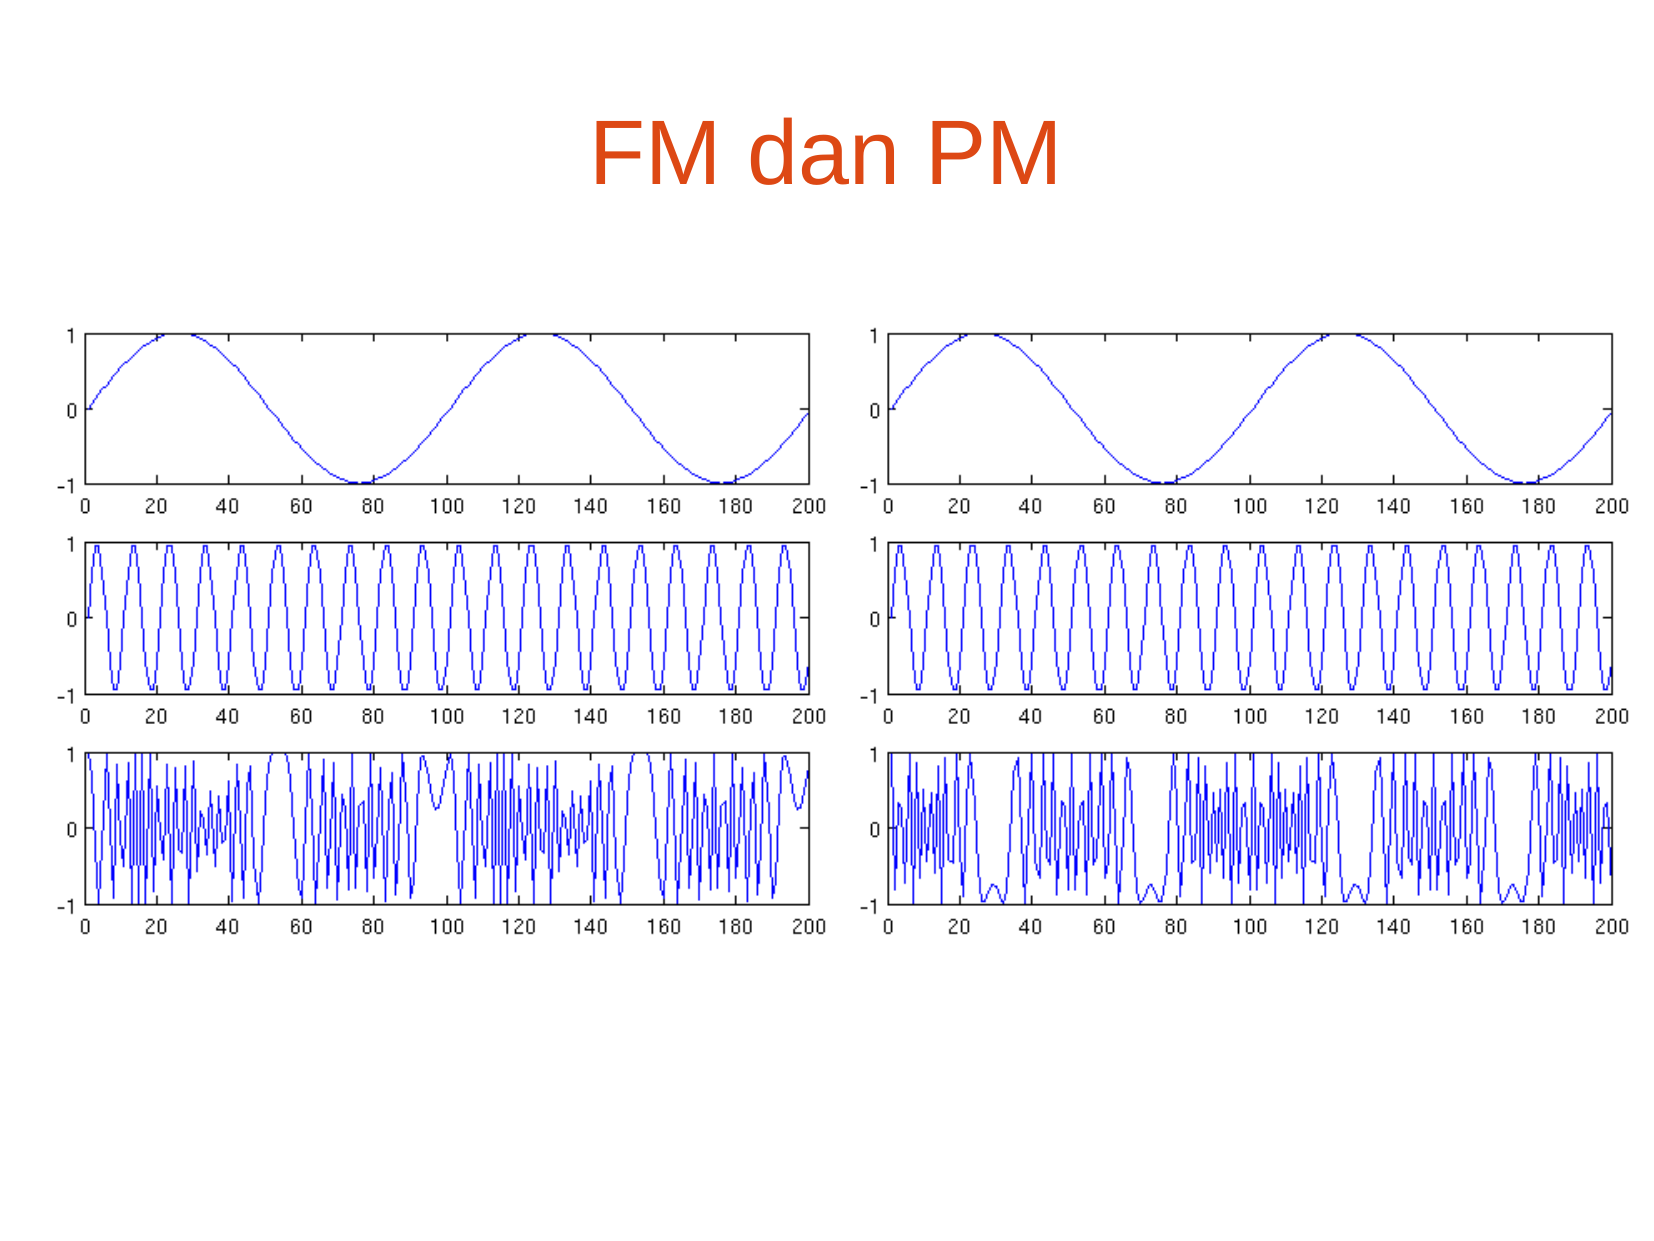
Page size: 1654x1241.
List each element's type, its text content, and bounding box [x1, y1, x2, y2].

picture [9, 280, 1653, 981]
title FM dan PM [82, 49, 1571, 257]
